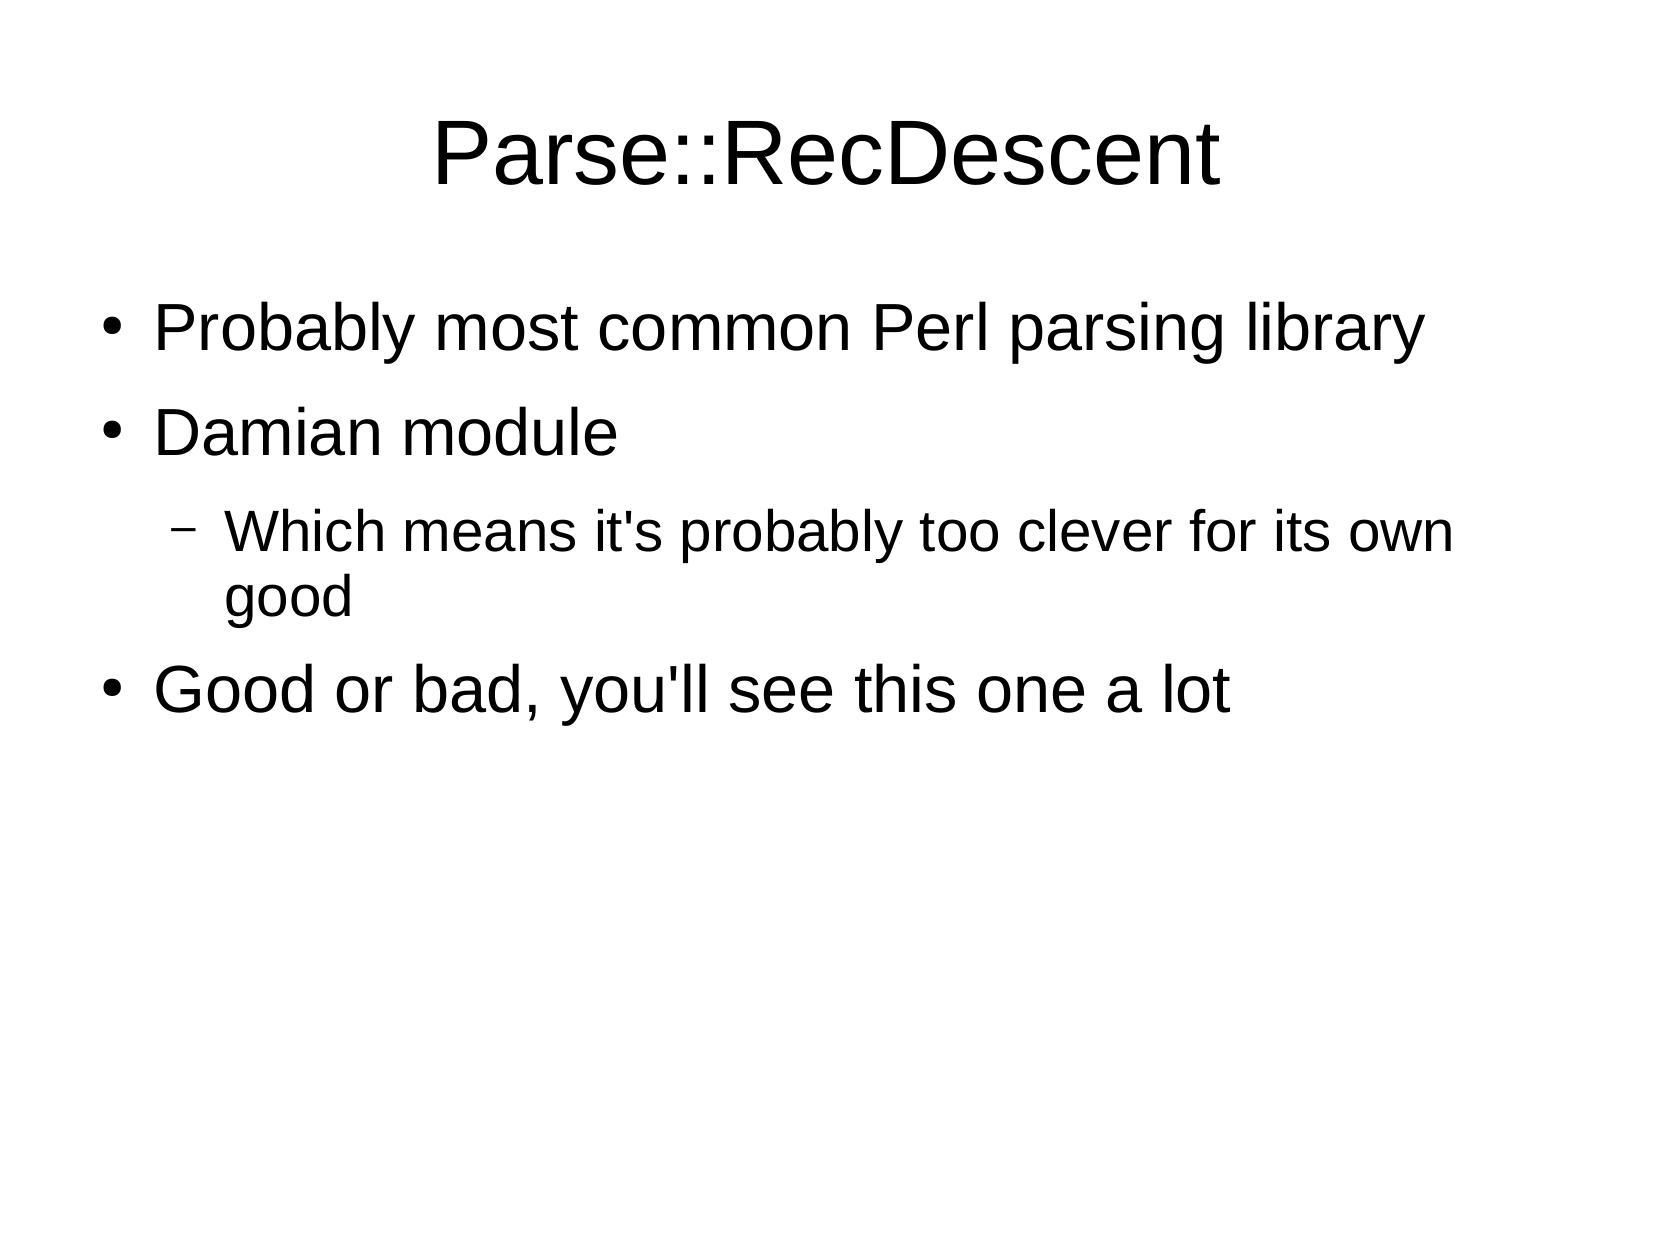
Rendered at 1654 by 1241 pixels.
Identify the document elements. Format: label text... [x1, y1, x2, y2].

title Parse::RecDescent [82, 49, 1571, 257]
list Probably most common Perl parsing library Damian module Which means it's probably too clever for its own good Good or bad, you'll see this one a lot [82, 290, 1538, 1010]
